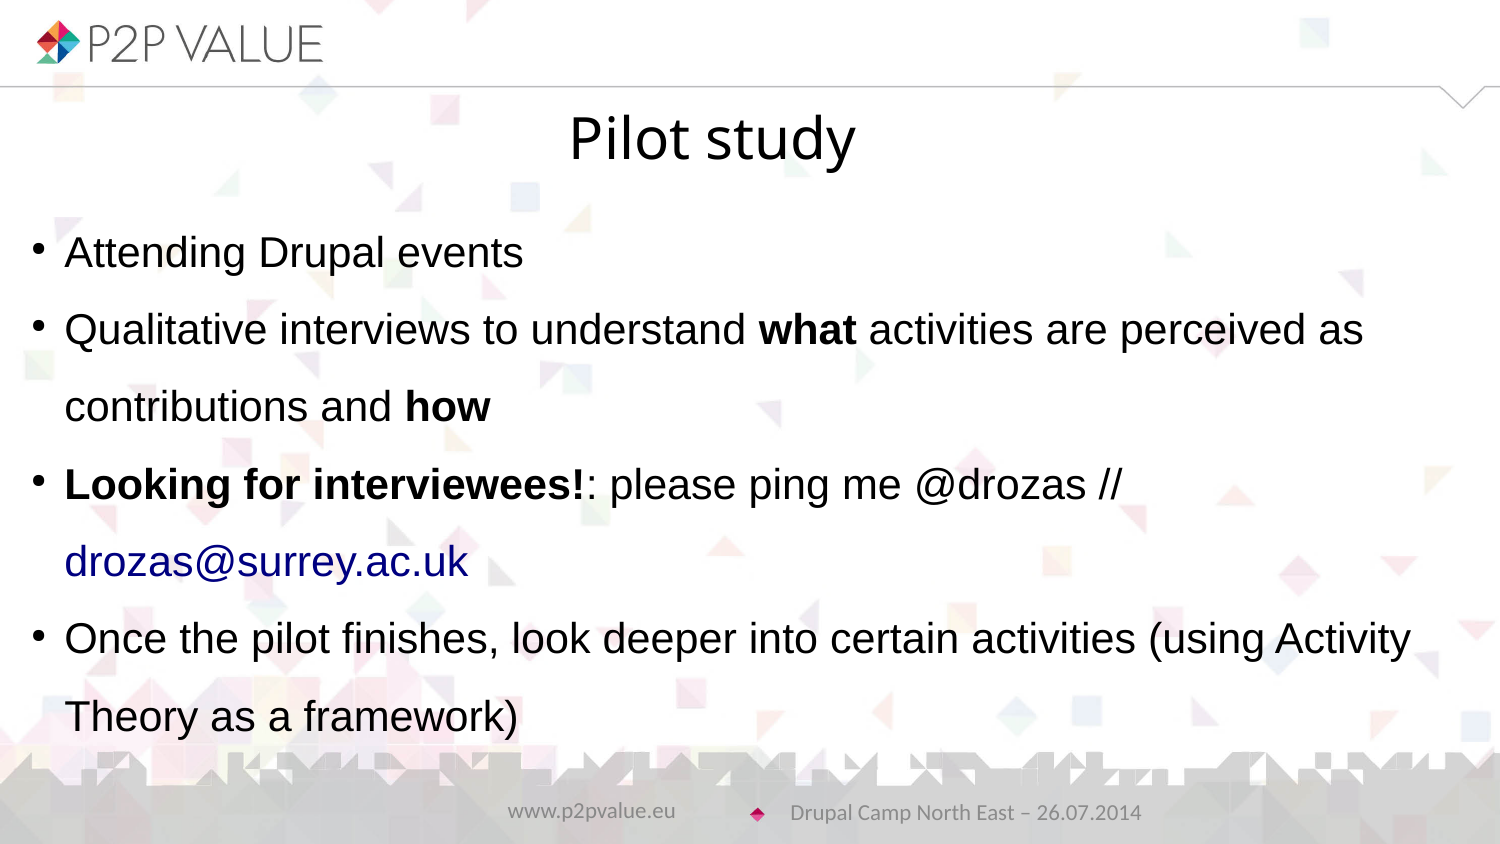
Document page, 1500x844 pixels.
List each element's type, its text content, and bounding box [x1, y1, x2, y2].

title Pilot study [60, 92, 1366, 181]
text_box www.p2pvalue.eu [501, 789, 720, 829]
text_box Drupal Camp North East – 26.07.2014 [777, 788, 1470, 834]
picture [0, 0, 1500, 844]
subtitle Attending Drupal events Qualitative interviews to understand what activities are perceived as contributions and how Looking for interviewees!: please ping me @drozas // drozas@surrey.ac.uk Once the pilot finishes, look deeper into certain activities (using Activity Theory as a framework) [17, 191, 1499, 747]
